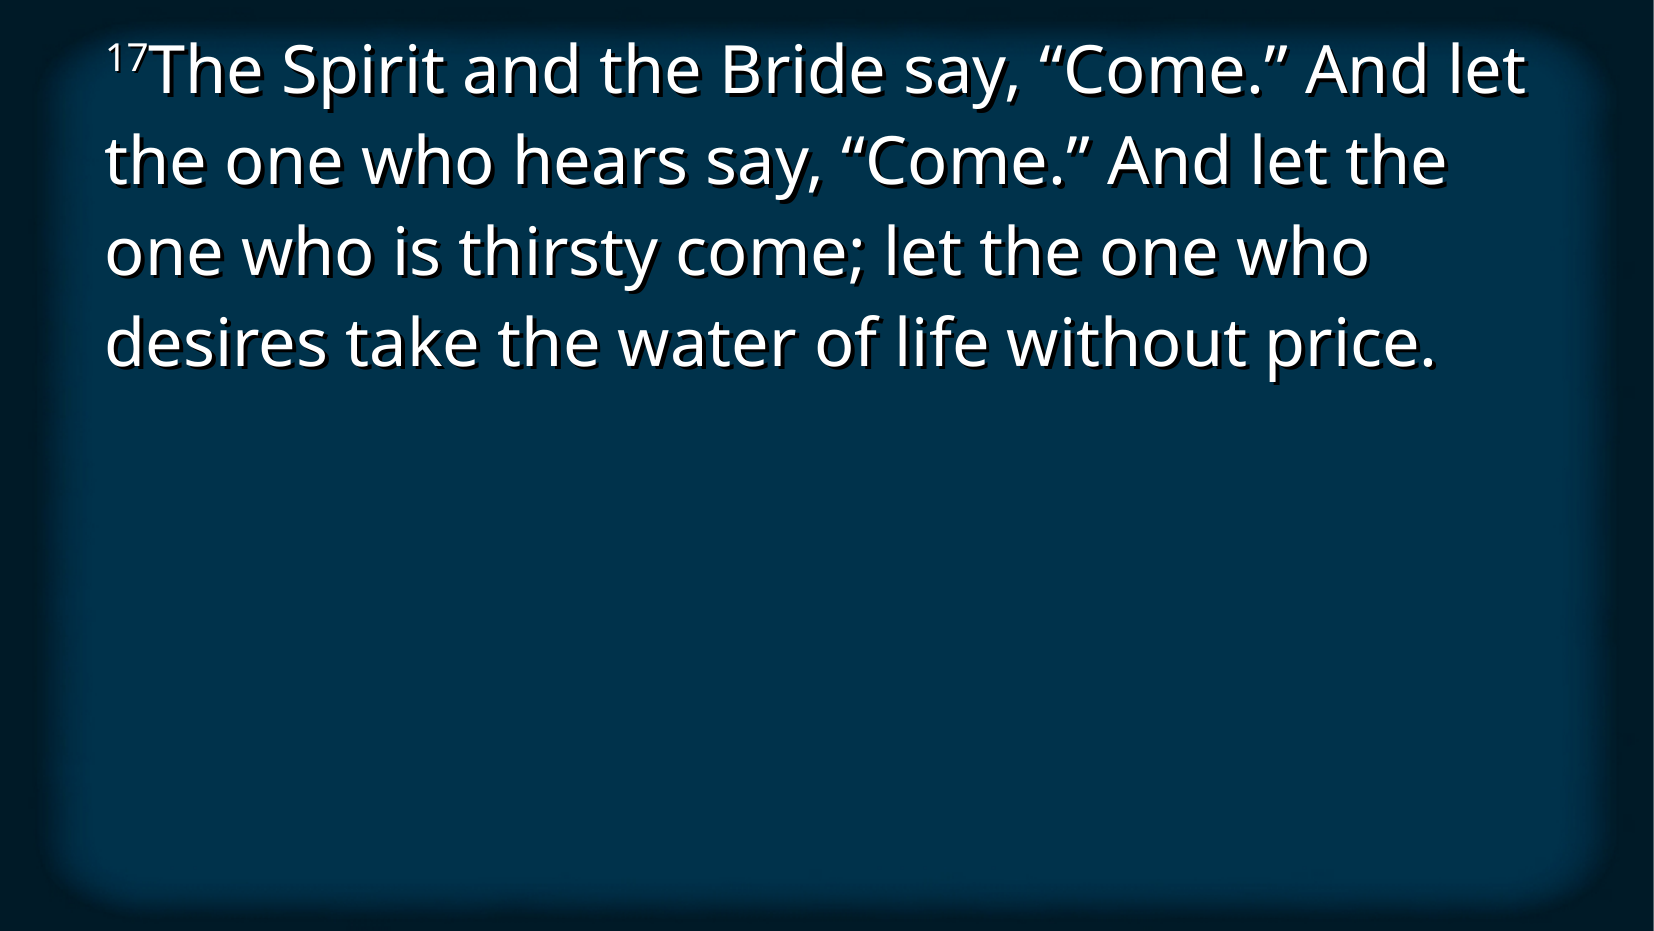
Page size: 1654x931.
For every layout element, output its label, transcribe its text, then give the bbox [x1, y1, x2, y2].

text_box 17The Spirit and the Bride say, “Come.” And let the one who hears say, “Come.” And let the one who is thirsty come; let the one who desires take the water of life without price. [90, 15, 1561, 385]
picture [0, 0, 1654, 931]
